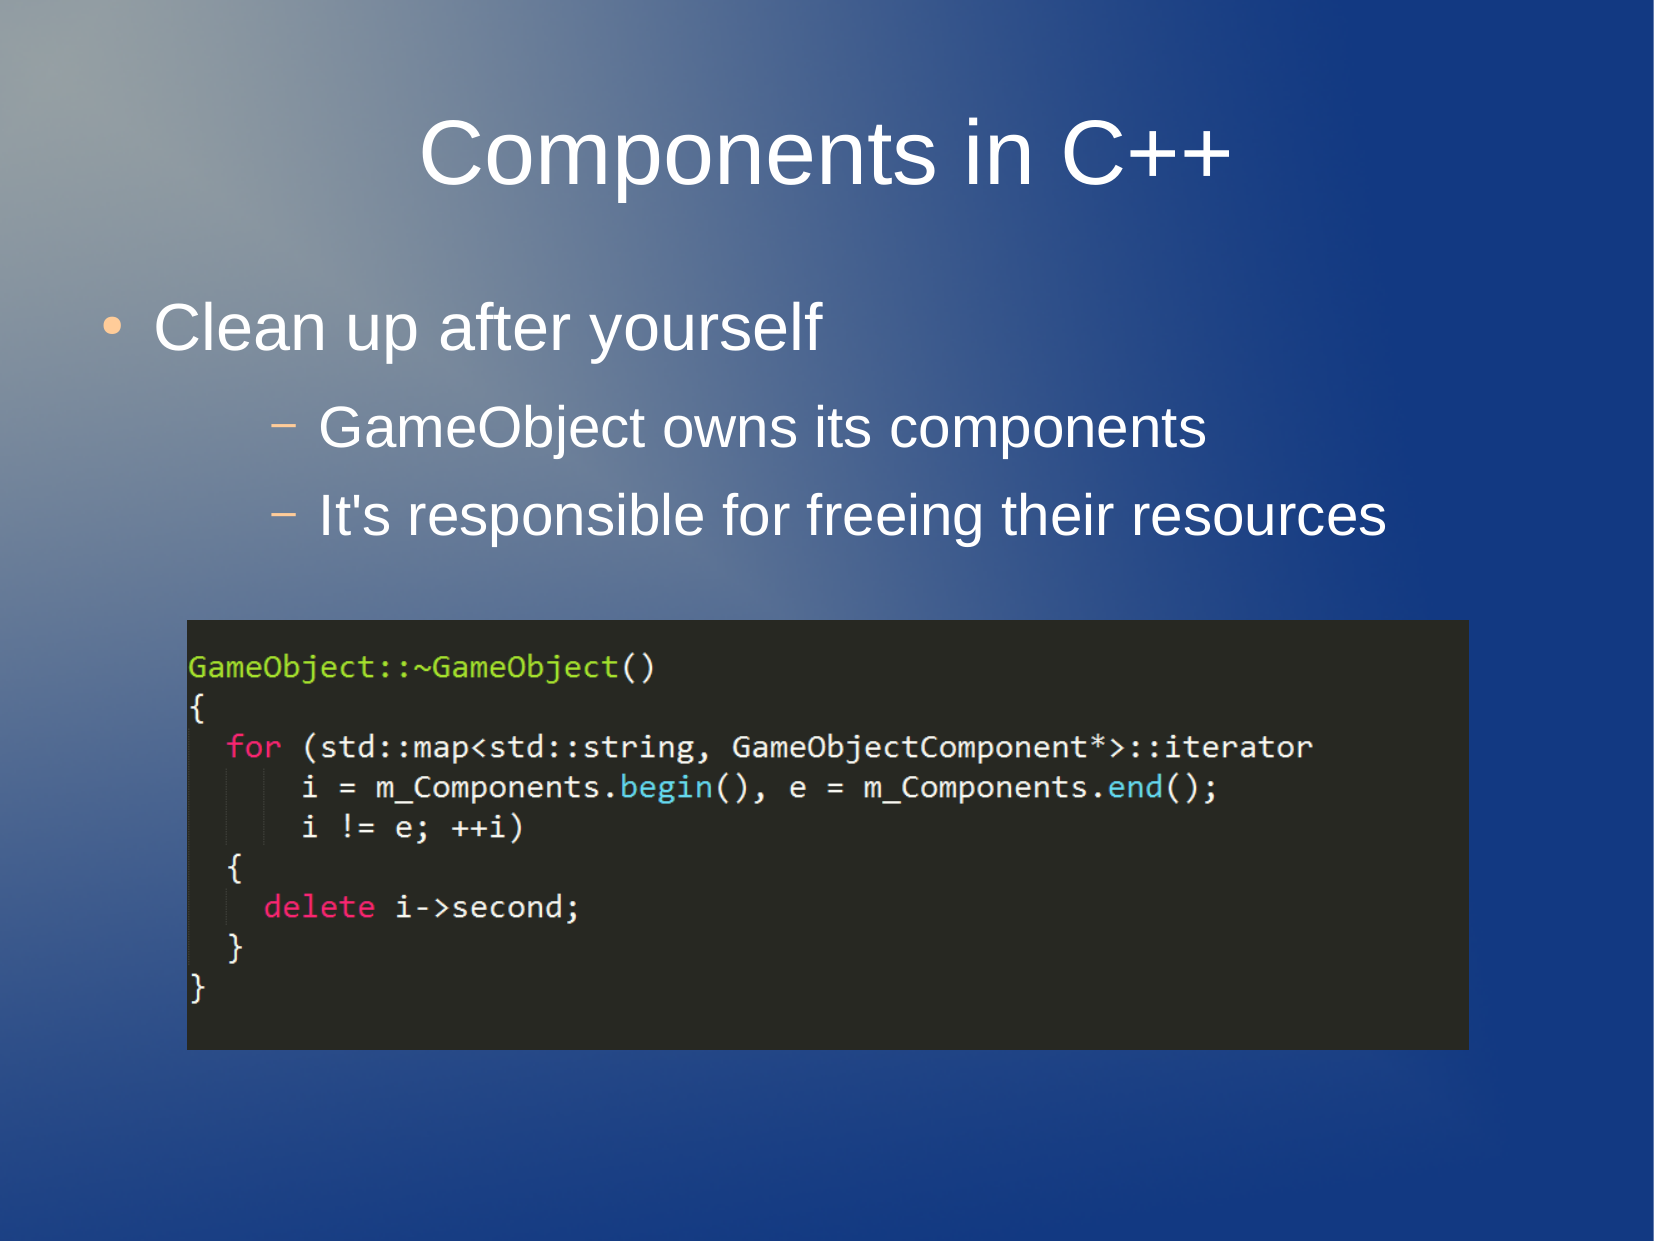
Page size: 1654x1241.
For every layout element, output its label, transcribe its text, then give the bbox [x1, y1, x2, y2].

title Components in C++ [82, 49, 1571, 257]
picture [0, 0, 1654, 1241]
list Clean up after yourself GameObject owns its components It's responsible for freeing their resources [82, 290, 1571, 1109]
